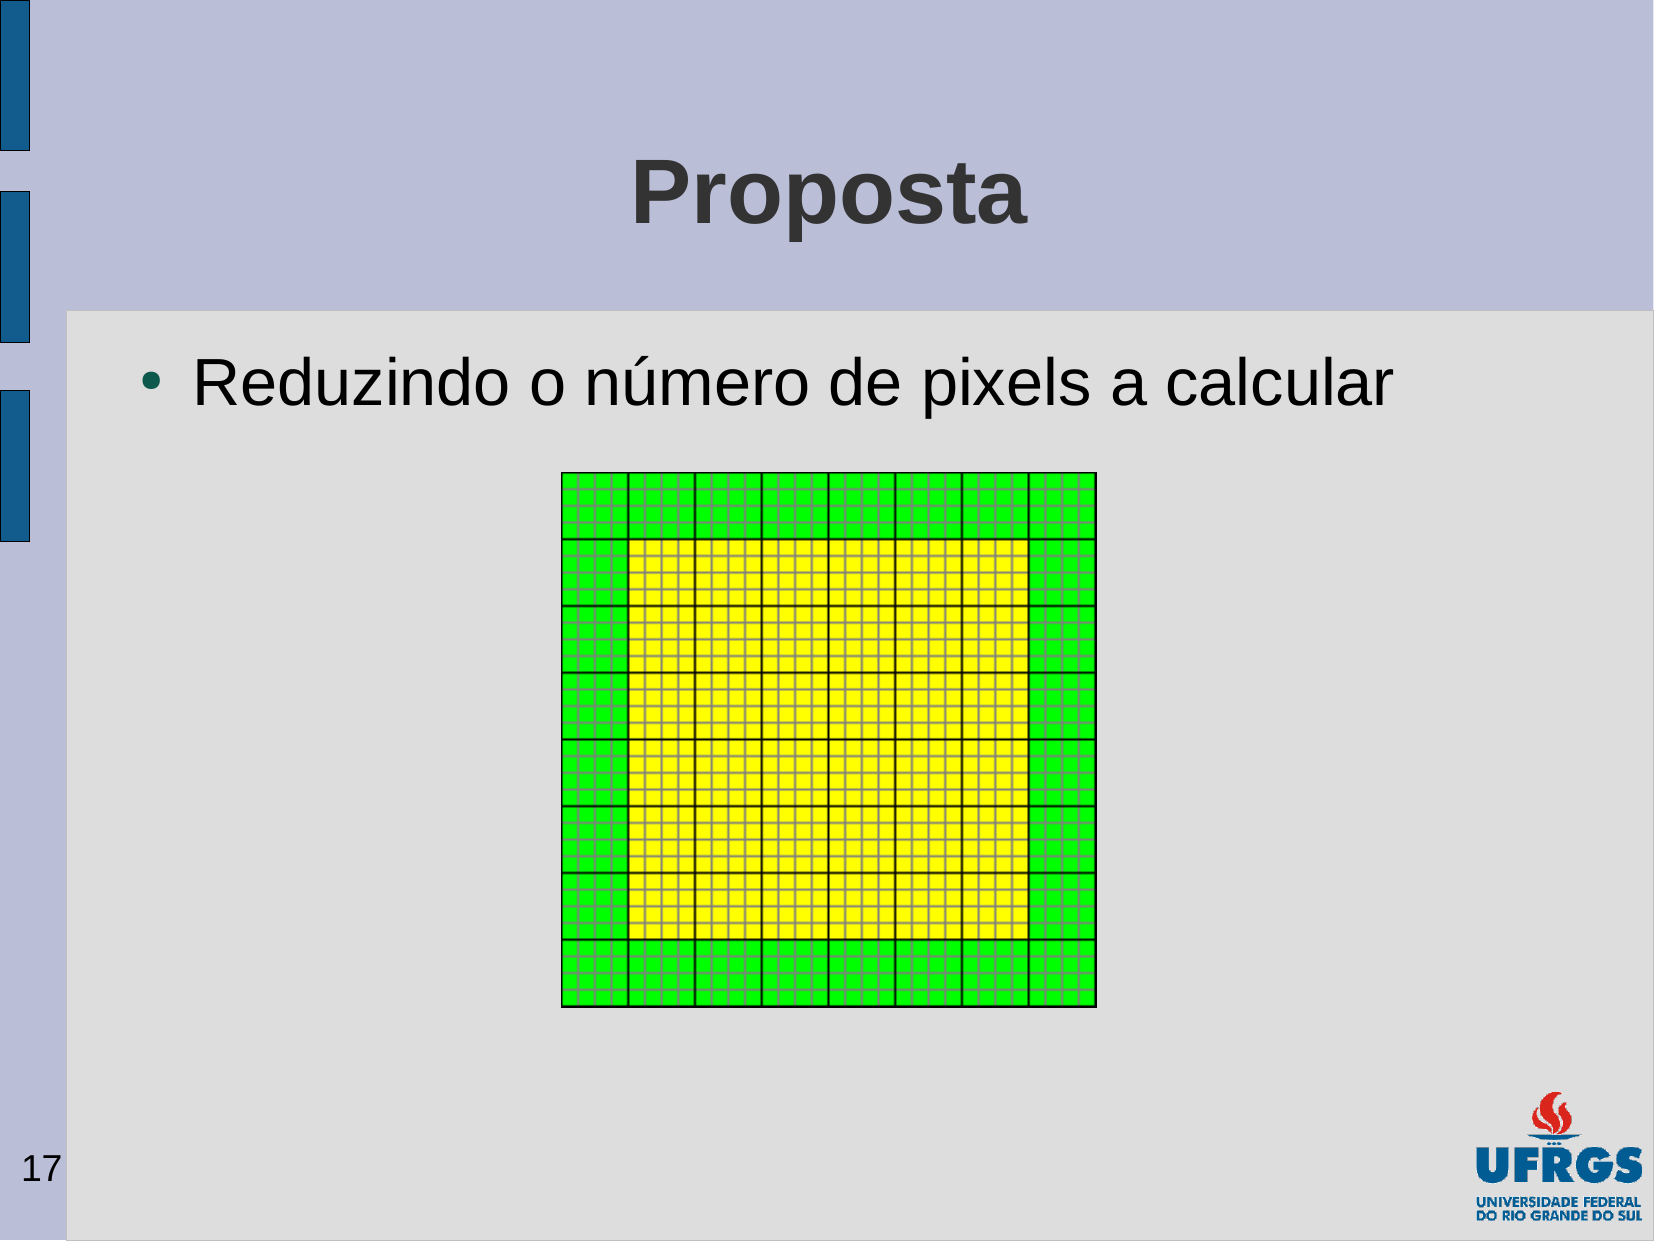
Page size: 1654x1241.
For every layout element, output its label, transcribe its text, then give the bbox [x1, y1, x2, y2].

title Proposta [123, 88, 1536, 296]
list Reduzindo o número de pixels a calcular [121, 344, 1534, 1065]
picture [1476, 1092, 1642, 1221]
